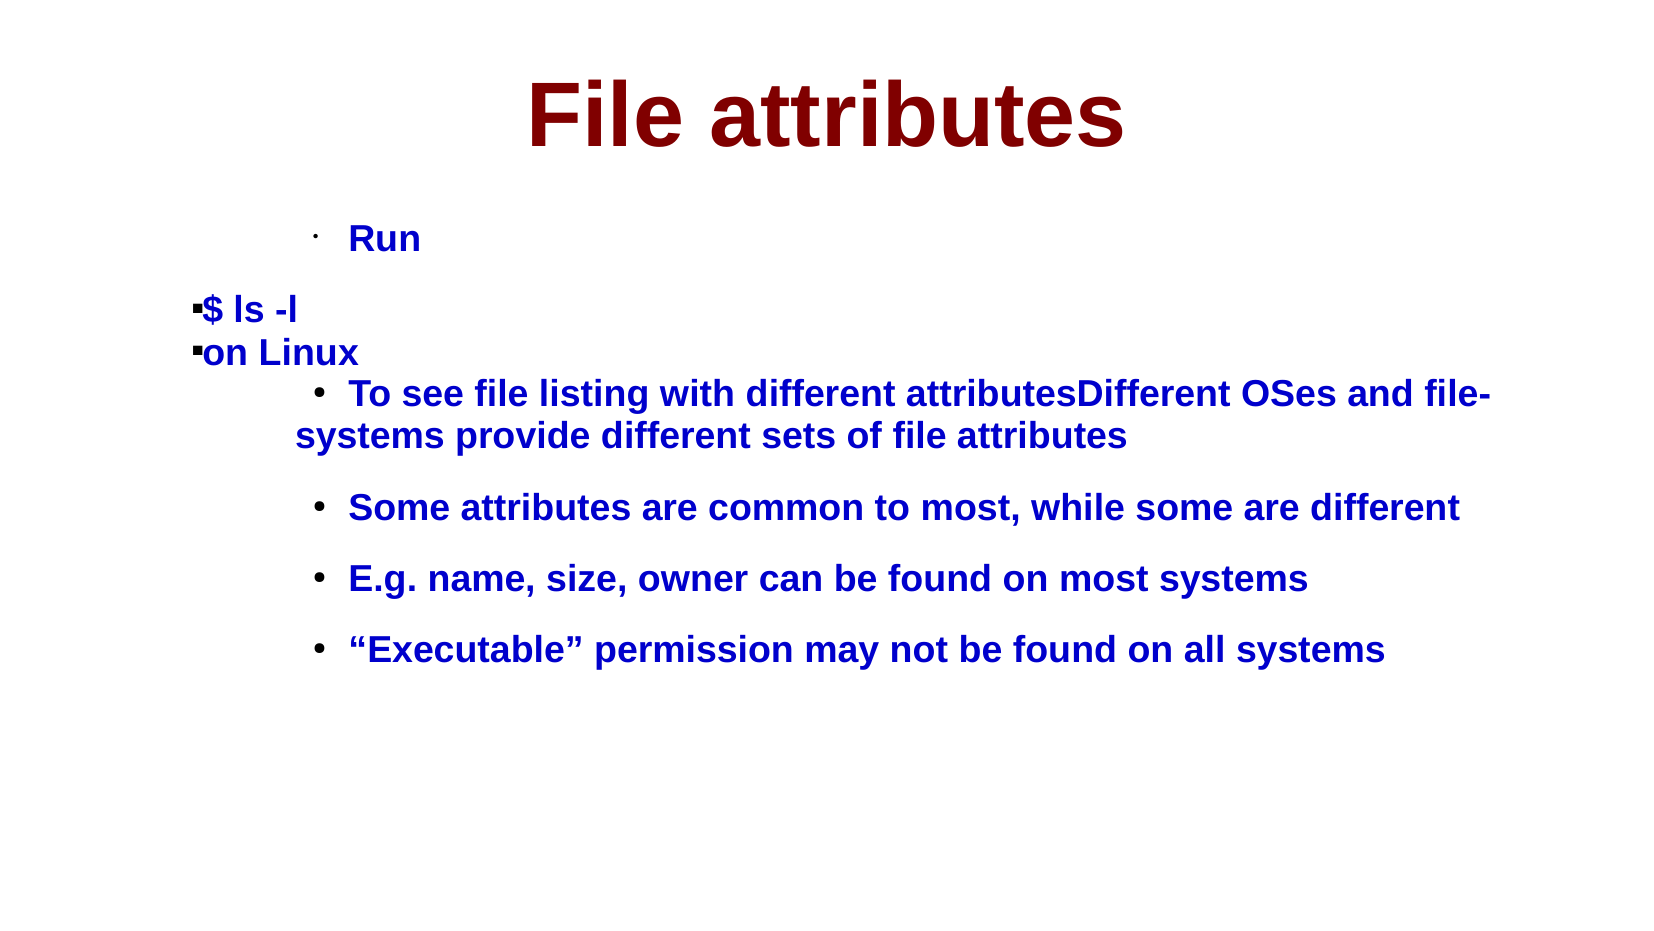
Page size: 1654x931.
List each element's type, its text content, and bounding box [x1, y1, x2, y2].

title File attributes [82, 37, 1571, 193]
list Run $ ls -l on Linux To see file listing with different attributesDifferent OSes and file-systems provide different sets of file attributes Some attributes are common to most, while some are different E.g. name, size, owner can be found on most systems “Executable” permission may not be found on all systems [82, 217, 1571, 757]
